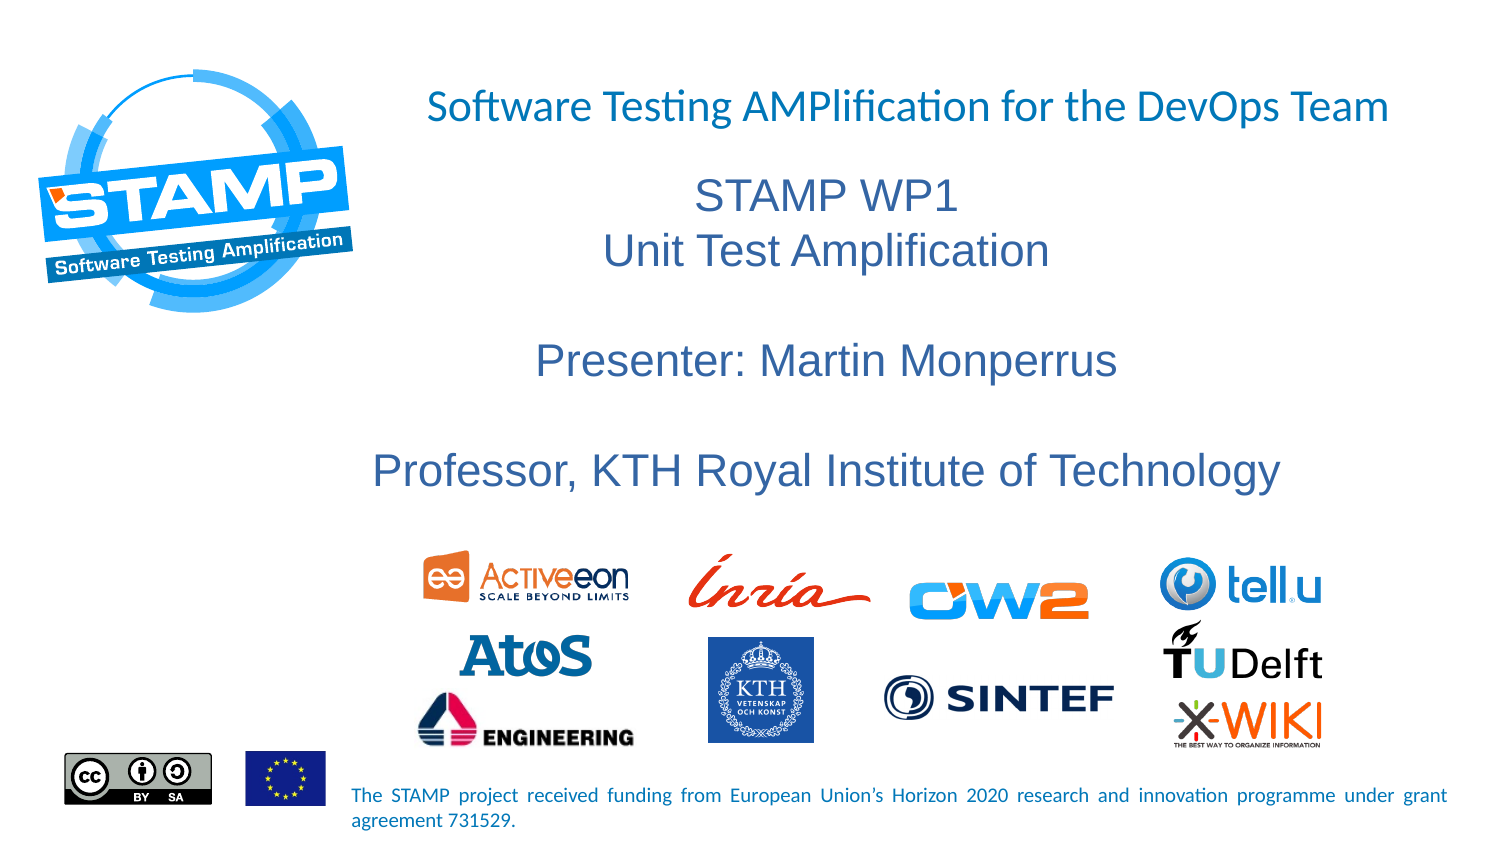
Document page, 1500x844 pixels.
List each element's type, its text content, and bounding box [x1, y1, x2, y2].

title STAMP WP1 Unit Test Amplification Presenter: Martin Monperrus Professor, KTH Royal Institute of Technology [127, 213, 1500, 551]
picture [680, 551, 879, 616]
picture [245, 751, 326, 806]
picture [904, 578, 1094, 624]
picture [419, 551, 632, 608]
picture [884, 675, 1114, 720]
picture [459, 634, 592, 677]
picture [708, 637, 814, 743]
picture [1148, 553, 1347, 748]
picture [414, 688, 637, 750]
